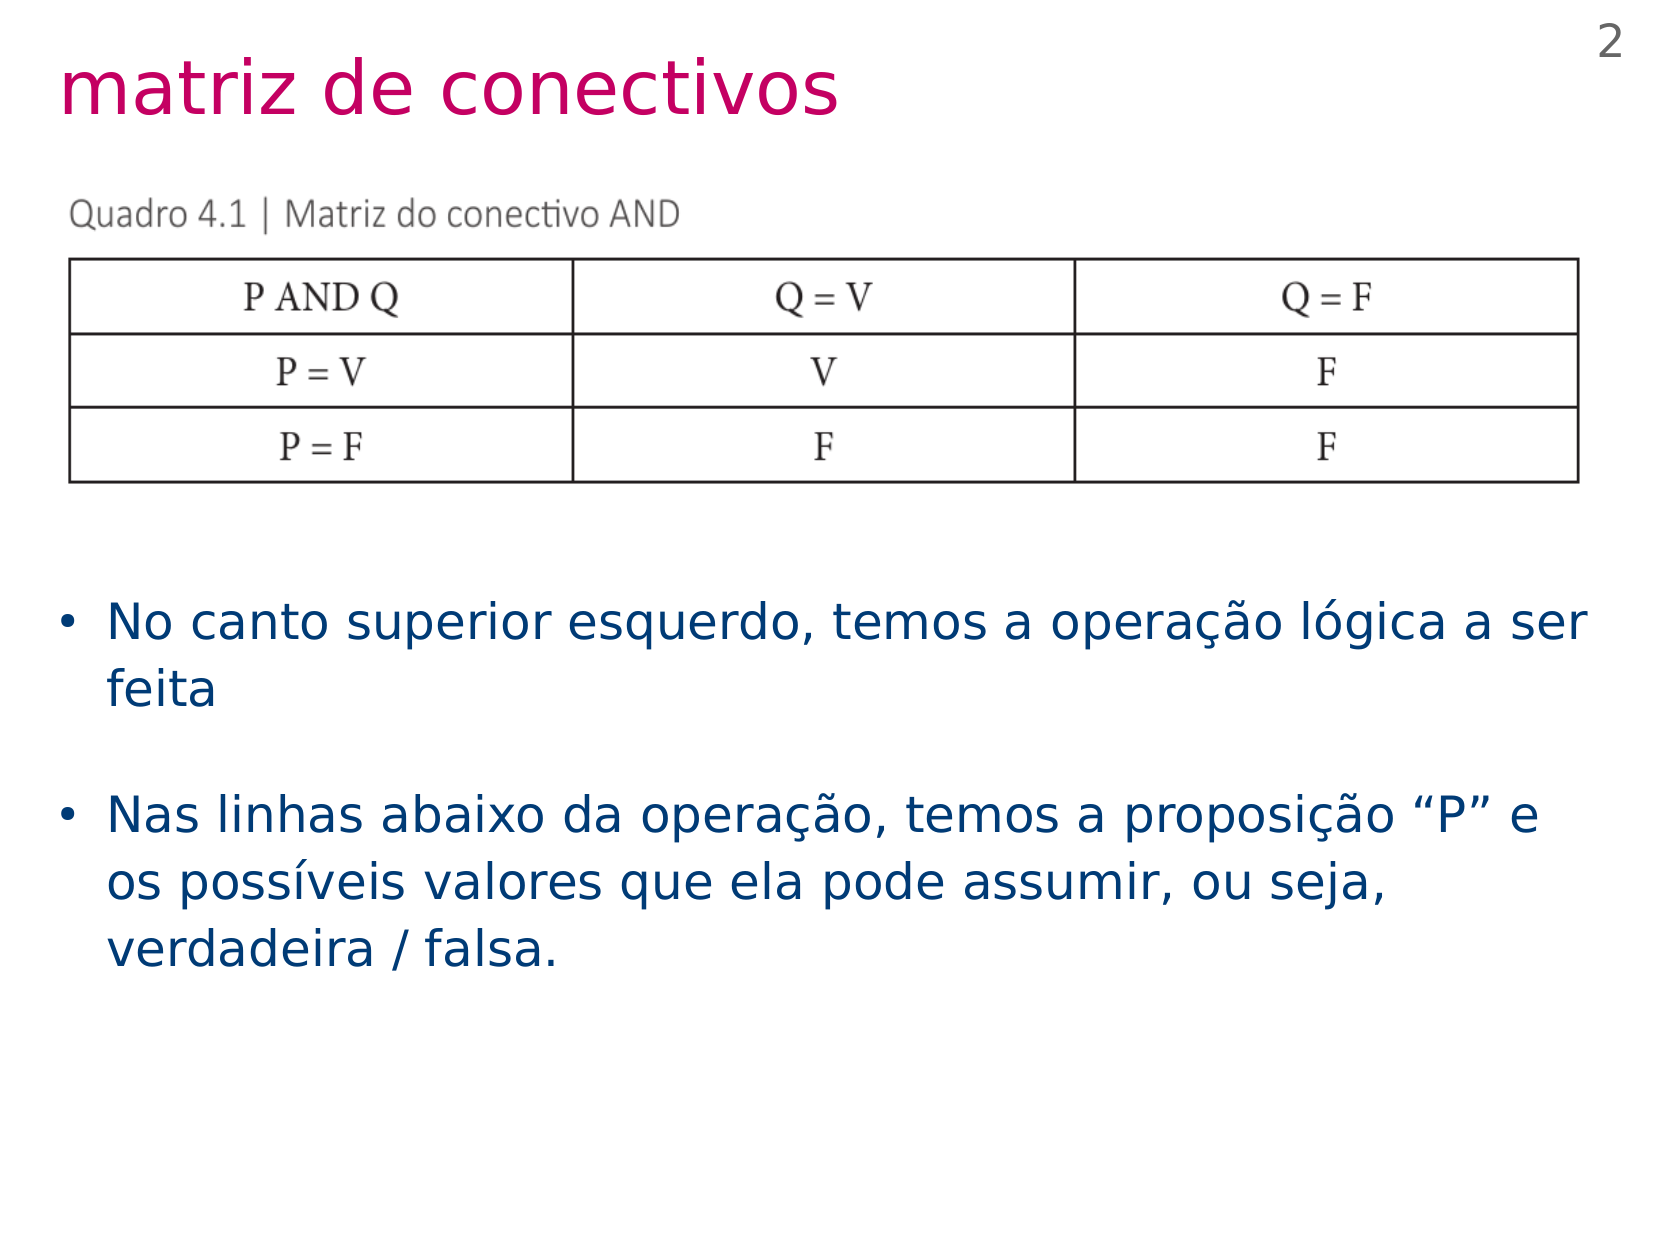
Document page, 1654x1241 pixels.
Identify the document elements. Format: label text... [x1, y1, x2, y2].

picture [59, 186, 1596, 497]
list No canto superior esquerdo, temos a operação lógica a ser feita Nas linhas abaixo da operação, temos a proposição “P” e os possíveis valores que ela pode assumir, ou seja, verdadeira / falsa. [59, 584, 1595, 1223]
title matriz de conectivos [59, 29, 1625, 148]
